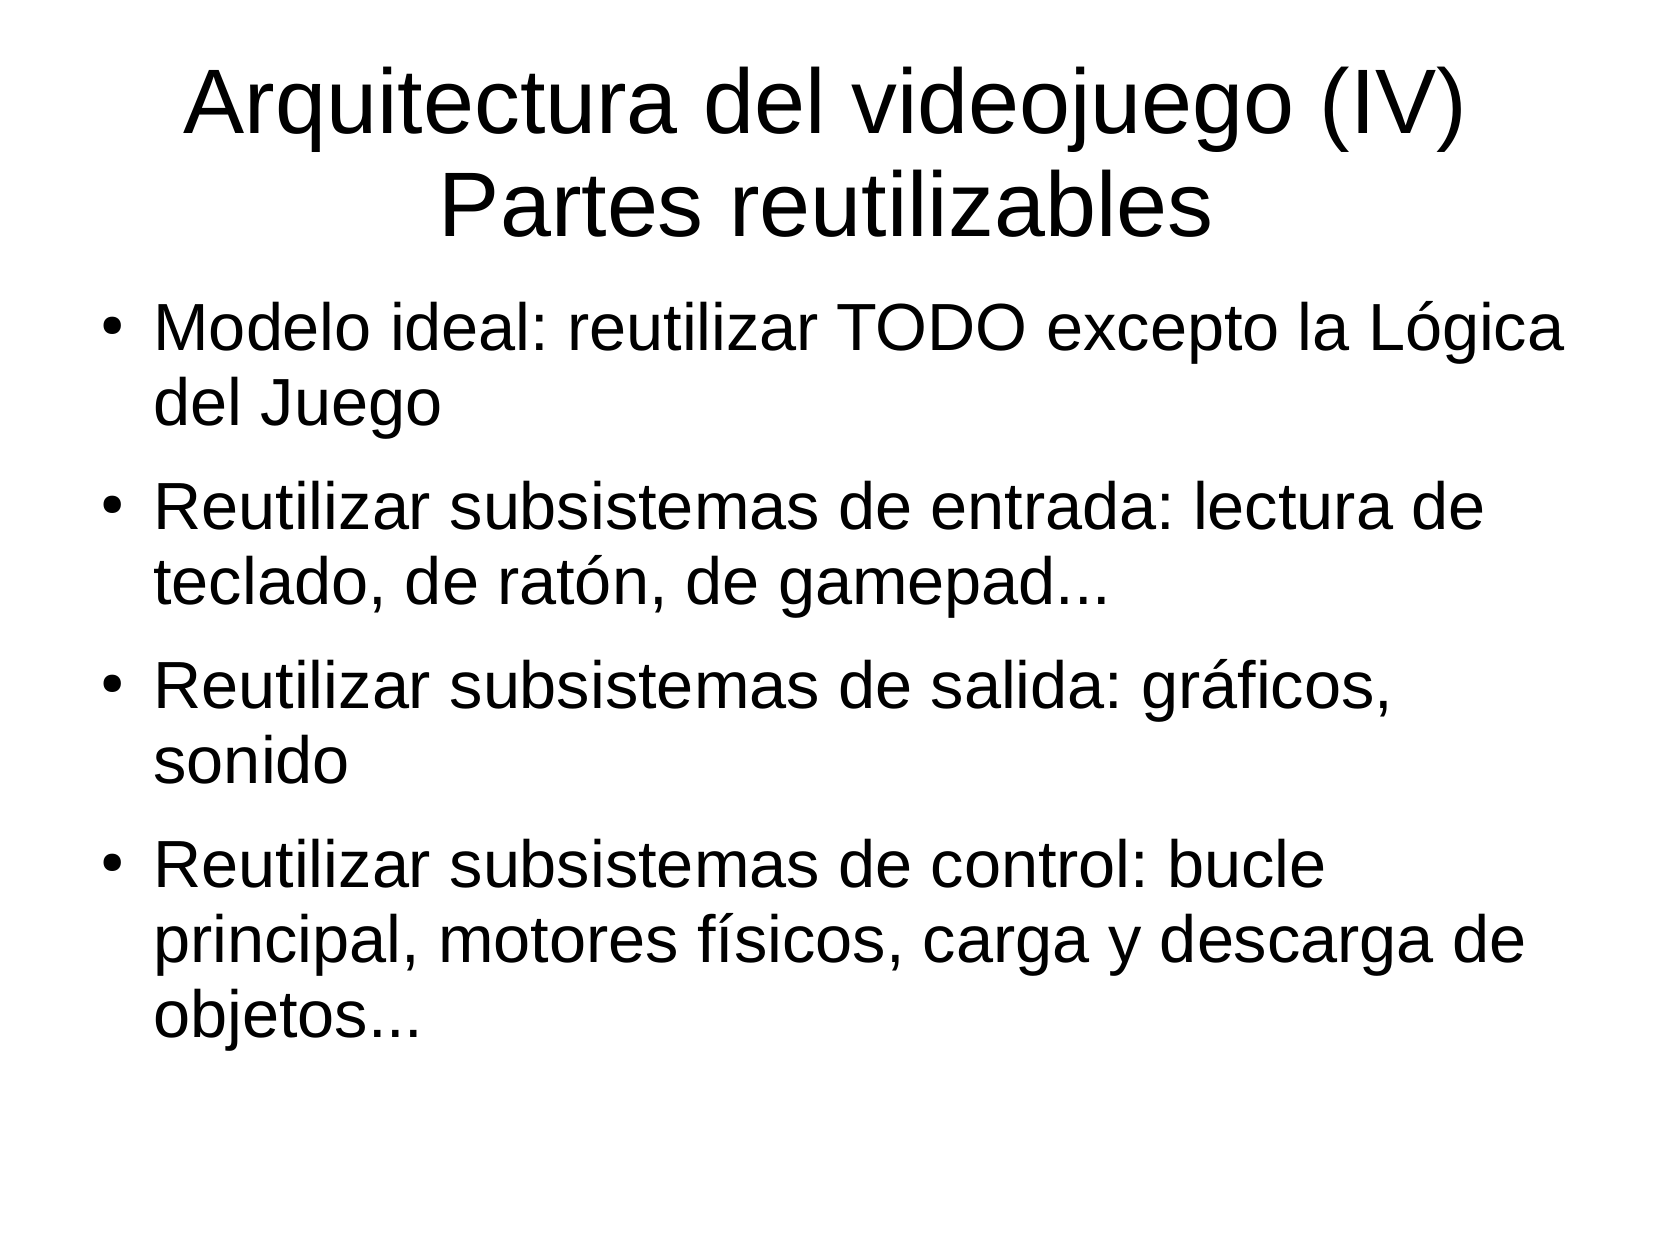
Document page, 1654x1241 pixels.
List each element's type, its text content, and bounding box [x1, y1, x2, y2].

title Arquitectura del videojuego (IV) Partes reutilizables [82, 50, 1571, 256]
list Modelo ideal: reutilizar TODO excepto la Lógica del Juego Reutilizar subsistemas de entrada: lectura de teclado, de ratón, de gamepad... Reutilizar subsistemas de salida: gráficos, sonido Reutilizar subsistemas de control: bucle principal, motores físicos, carga y descarga de objetos... [82, 290, 1571, 1094]
